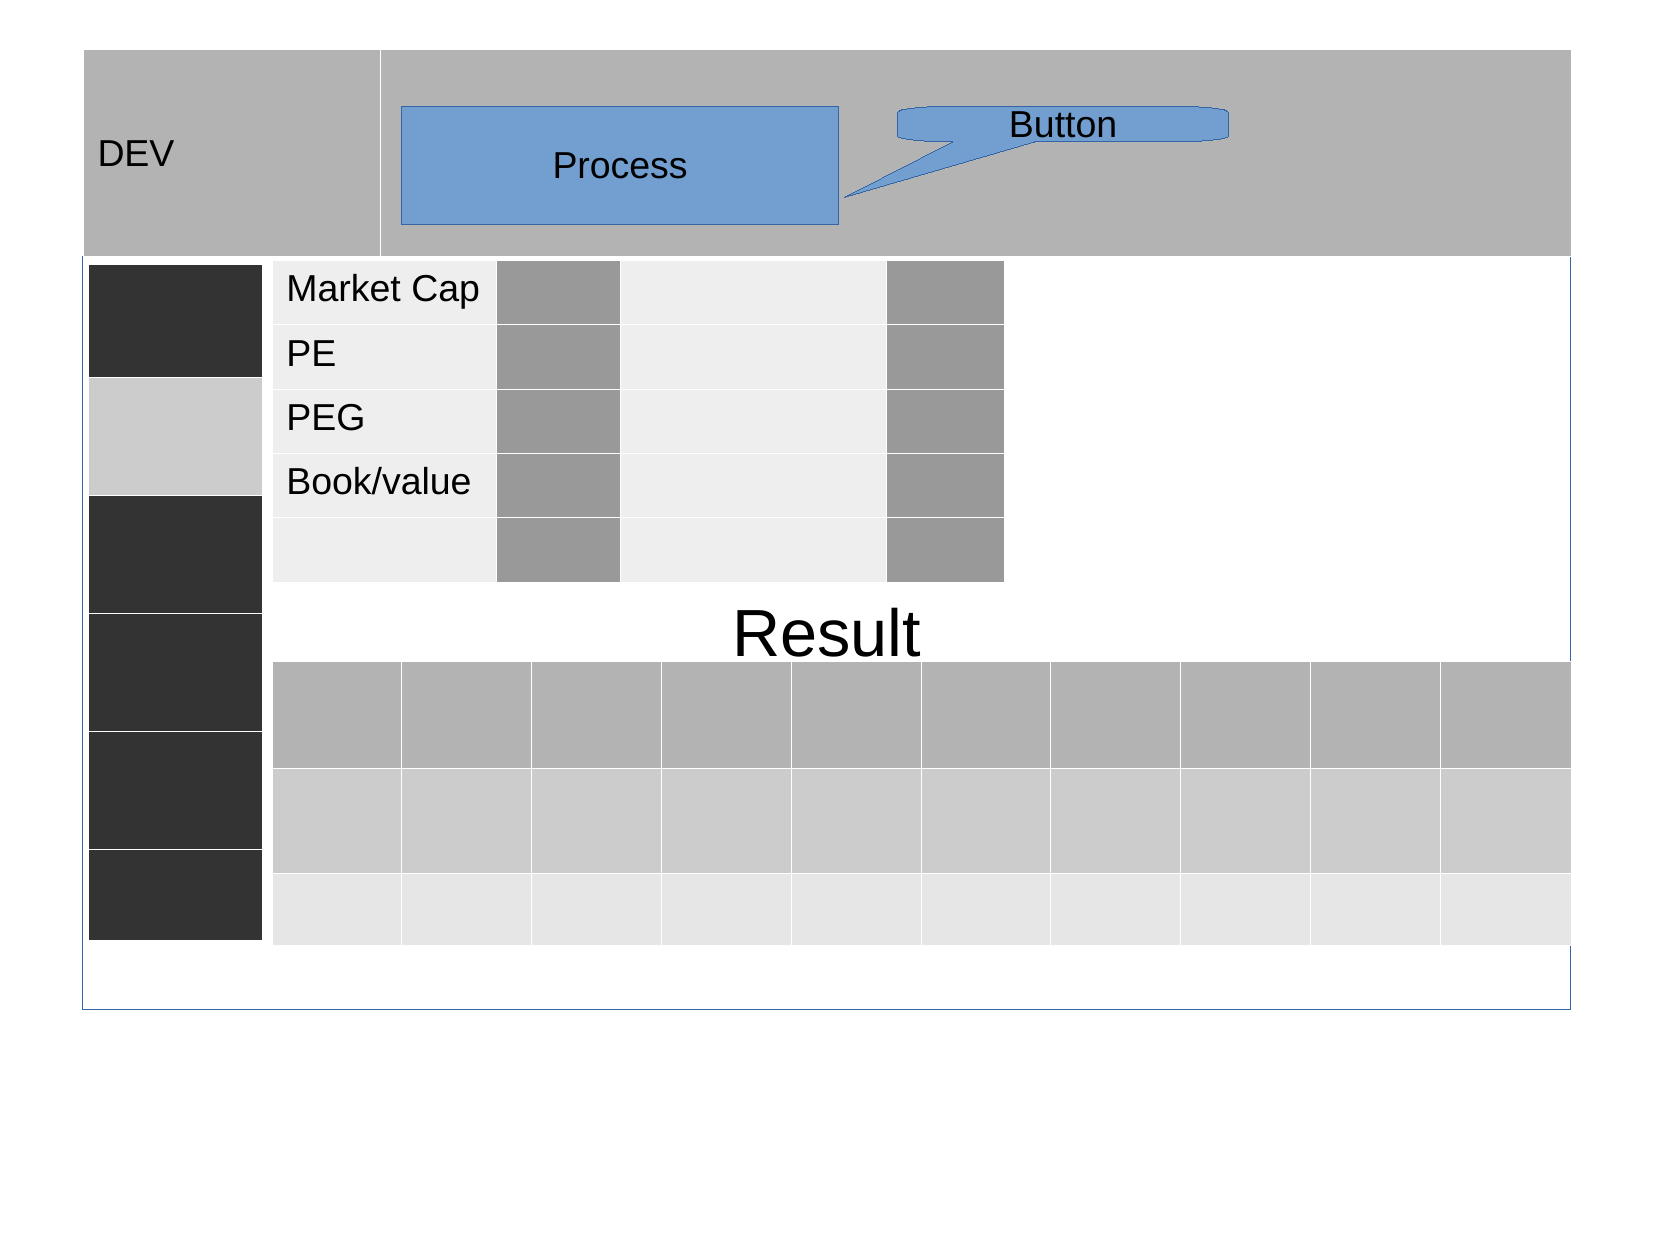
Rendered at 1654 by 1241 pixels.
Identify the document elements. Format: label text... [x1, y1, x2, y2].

table_cell [89, 732, 262, 849]
table_header [497, 261, 620, 324]
table_cell [89, 614, 262, 731]
table_cell Book/value [273, 454, 496, 517]
table_header DEV [84, 50, 380, 256]
table_cell [497, 325, 620, 389]
table_cell [1181, 769, 1310, 873]
table_cell [662, 874, 791, 945]
table_cell [532, 874, 661, 945]
table_cell [887, 390, 1004, 453]
table_cell [792, 769, 921, 873]
table_cell [1051, 769, 1180, 873]
table_cell [621, 390, 886, 453]
table_header [1051, 662, 1180, 768]
table_cell [402, 874, 531, 945]
table_cell [89, 378, 262, 495]
table_cell [532, 769, 661, 873]
table_header [532, 662, 661, 768]
table_header [1311, 662, 1440, 768]
table_header [922, 662, 1050, 768]
table_header [621, 261, 886, 324]
table_cell [621, 518, 886, 582]
table_cell [1051, 874, 1180, 945]
table_cell [887, 518, 1004, 582]
table_cell [1311, 769, 1440, 873]
table_cell [273, 874, 401, 945]
table_header [887, 261, 1004, 324]
table_cell [662, 769, 791, 873]
table_cell [922, 874, 1050, 945]
table_cell [1441, 769, 1571, 873]
table_header Market Cap [273, 261, 496, 324]
table_cell [922, 769, 1050, 873]
table_cell [1311, 874, 1440, 945]
table_header [662, 662, 791, 768]
table_cell PE [273, 325, 496, 389]
table_header [89, 265, 262, 377]
table_cell [497, 518, 620, 582]
table_cell [1181, 874, 1310, 945]
table_cell [887, 325, 1004, 389]
table_header [1181, 662, 1310, 768]
text_box Process [401, 106, 839, 225]
table_header [381, 50, 1571, 256]
table_cell [621, 454, 886, 517]
table_header [273, 662, 401, 768]
table_header [792, 662, 921, 768]
table_cell [621, 325, 886, 389]
text_box Button [844, 106, 1229, 198]
table_cell [1441, 874, 1571, 945]
table_header [1441, 662, 1571, 768]
table_header [402, 662, 531, 768]
table_cell [89, 850, 262, 940]
table_cell [89, 496, 262, 613]
table_cell [273, 769, 401, 873]
table_cell PEG [273, 390, 496, 453]
table_cell [497, 390, 620, 453]
subtitle Result [82, 257, 1571, 1010]
table_cell [792, 874, 921, 945]
table_cell [497, 454, 620, 517]
table_cell [402, 769, 531, 873]
table_cell [273, 518, 496, 582]
table_cell [887, 454, 1004, 517]
